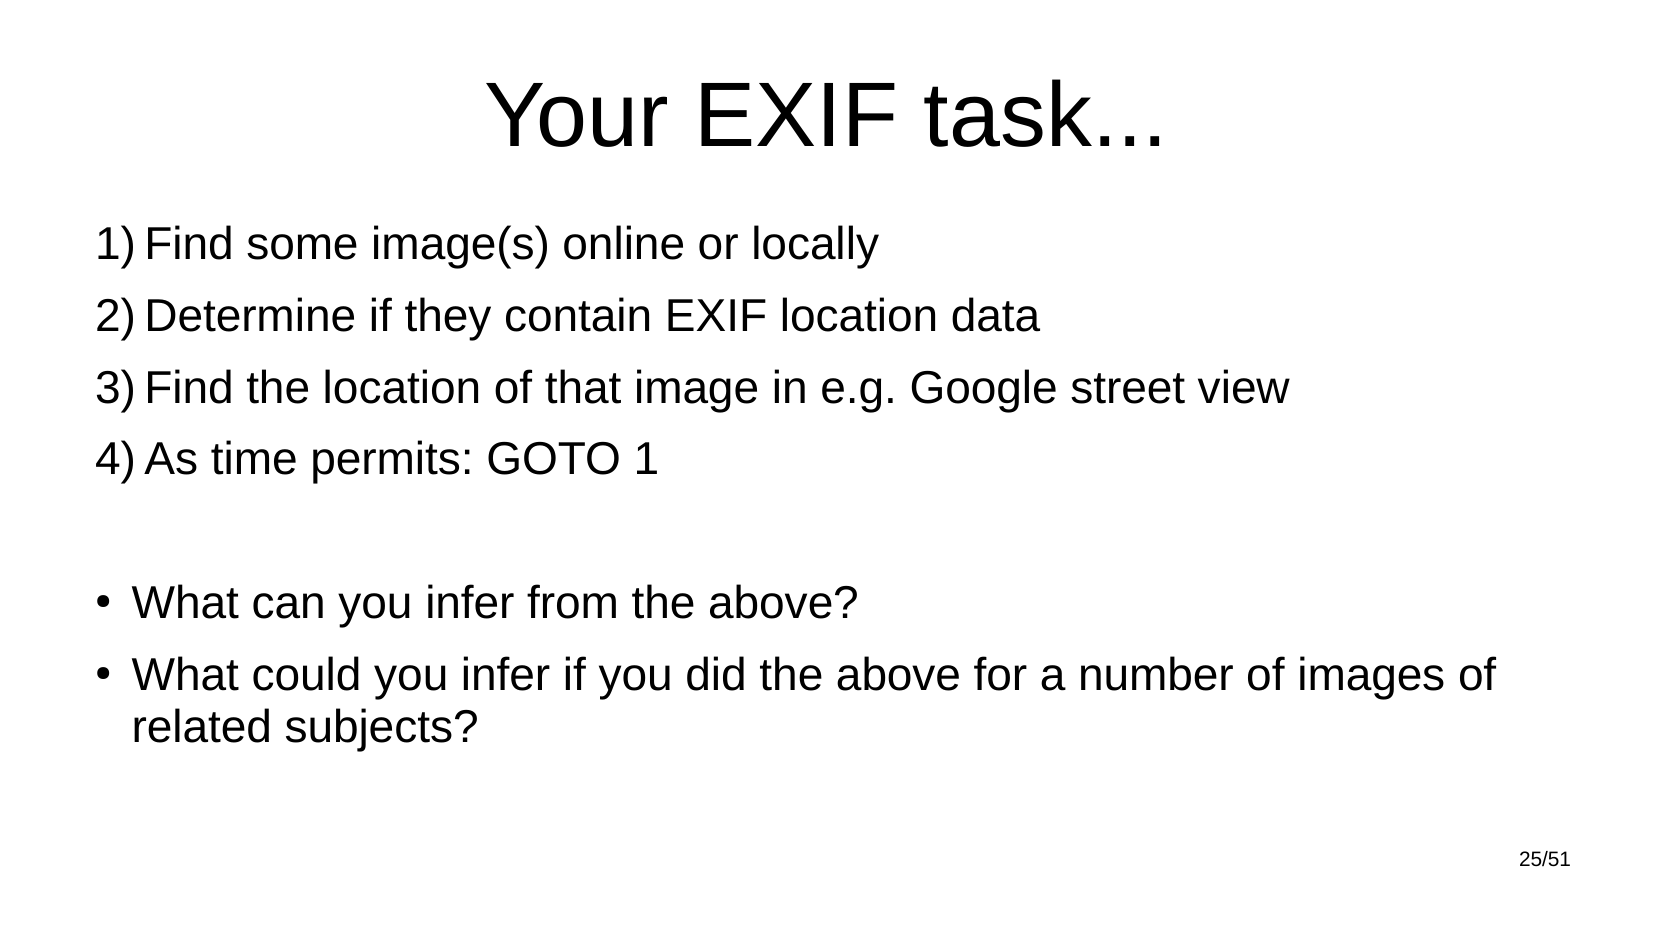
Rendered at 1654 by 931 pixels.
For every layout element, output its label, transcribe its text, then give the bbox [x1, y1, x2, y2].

list Find some image(s) online or locally Determine if they contain EXIF location data Find the location of that image in e.g. Google street view As time permits: GOTO 1 What can you infer from the above? What could you infer if you did the above for a number of images of related subjects? [82, 217, 1571, 758]
title Your EXIF task... [82, 37, 1571, 193]
